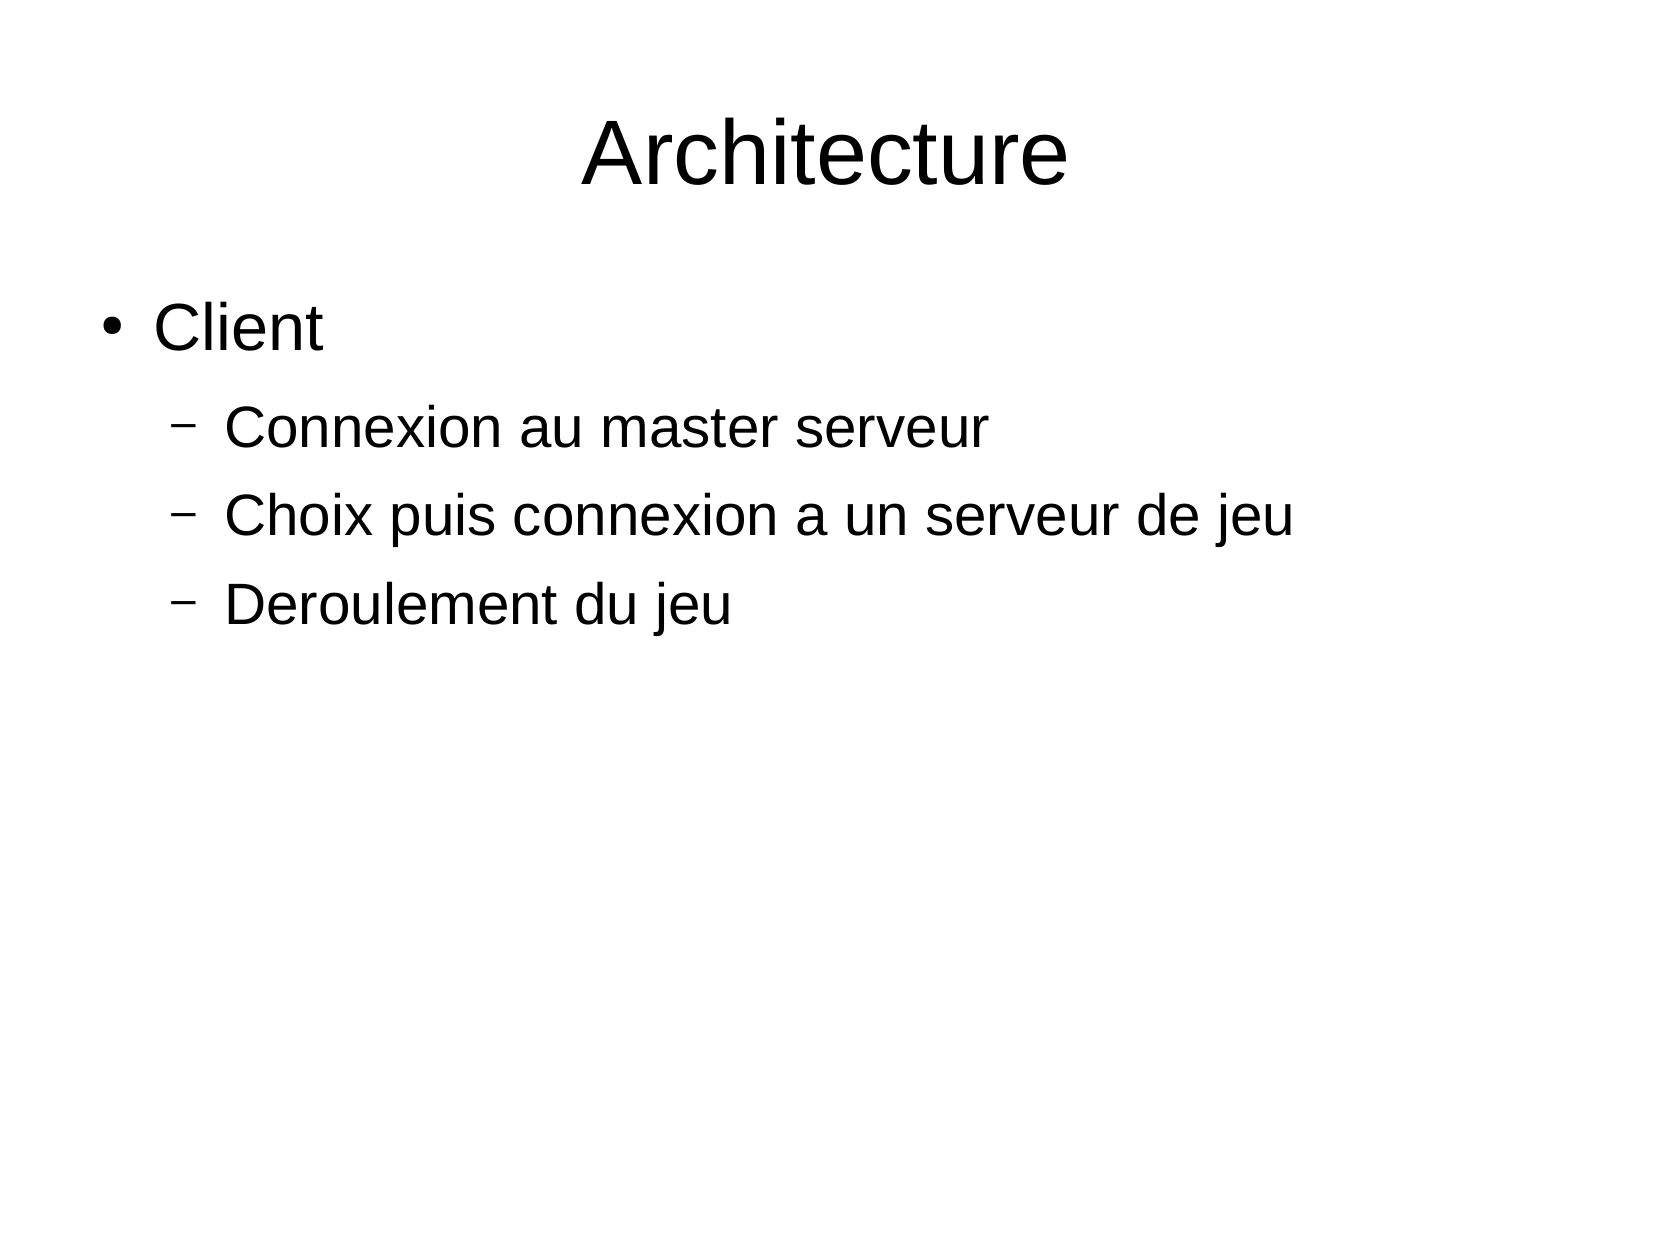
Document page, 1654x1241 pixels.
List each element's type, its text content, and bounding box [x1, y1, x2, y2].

title Architecture [82, 49, 1571, 257]
list Client Connexion au master serveur Choix puis connexion a un serveur de jeu Deroulement du jeu [82, 290, 1538, 1010]
